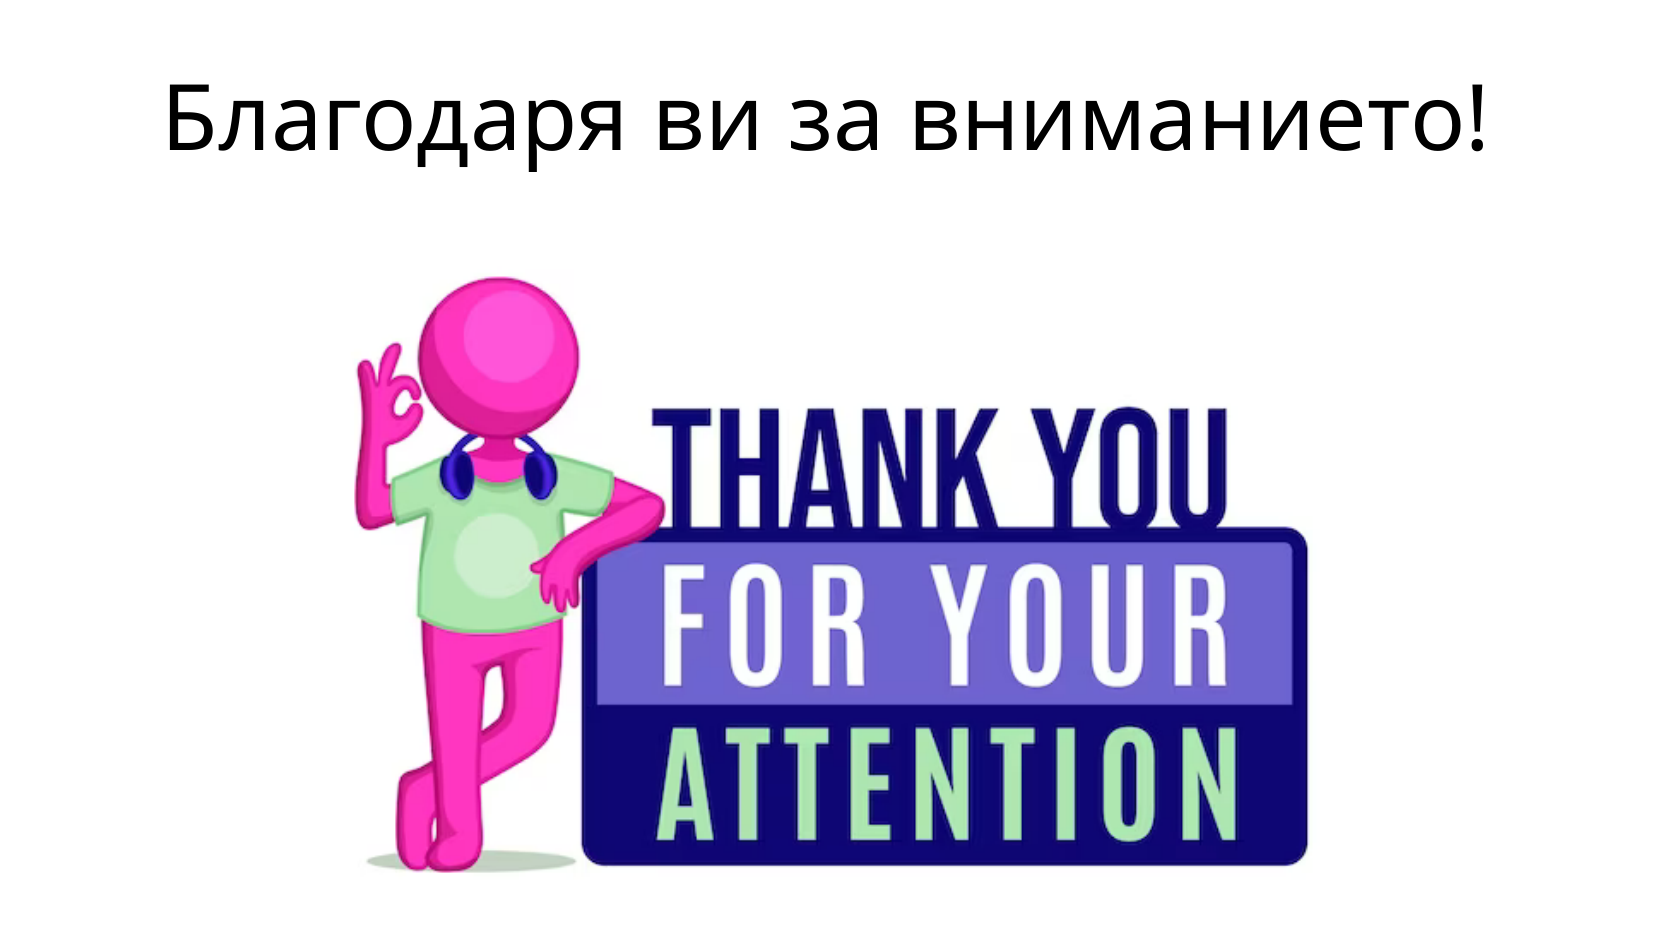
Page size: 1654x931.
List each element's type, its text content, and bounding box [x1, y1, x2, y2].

title Благодаря ви за вниманието! [82, 37, 1571, 193]
picture [300, 225, 1371, 916]
